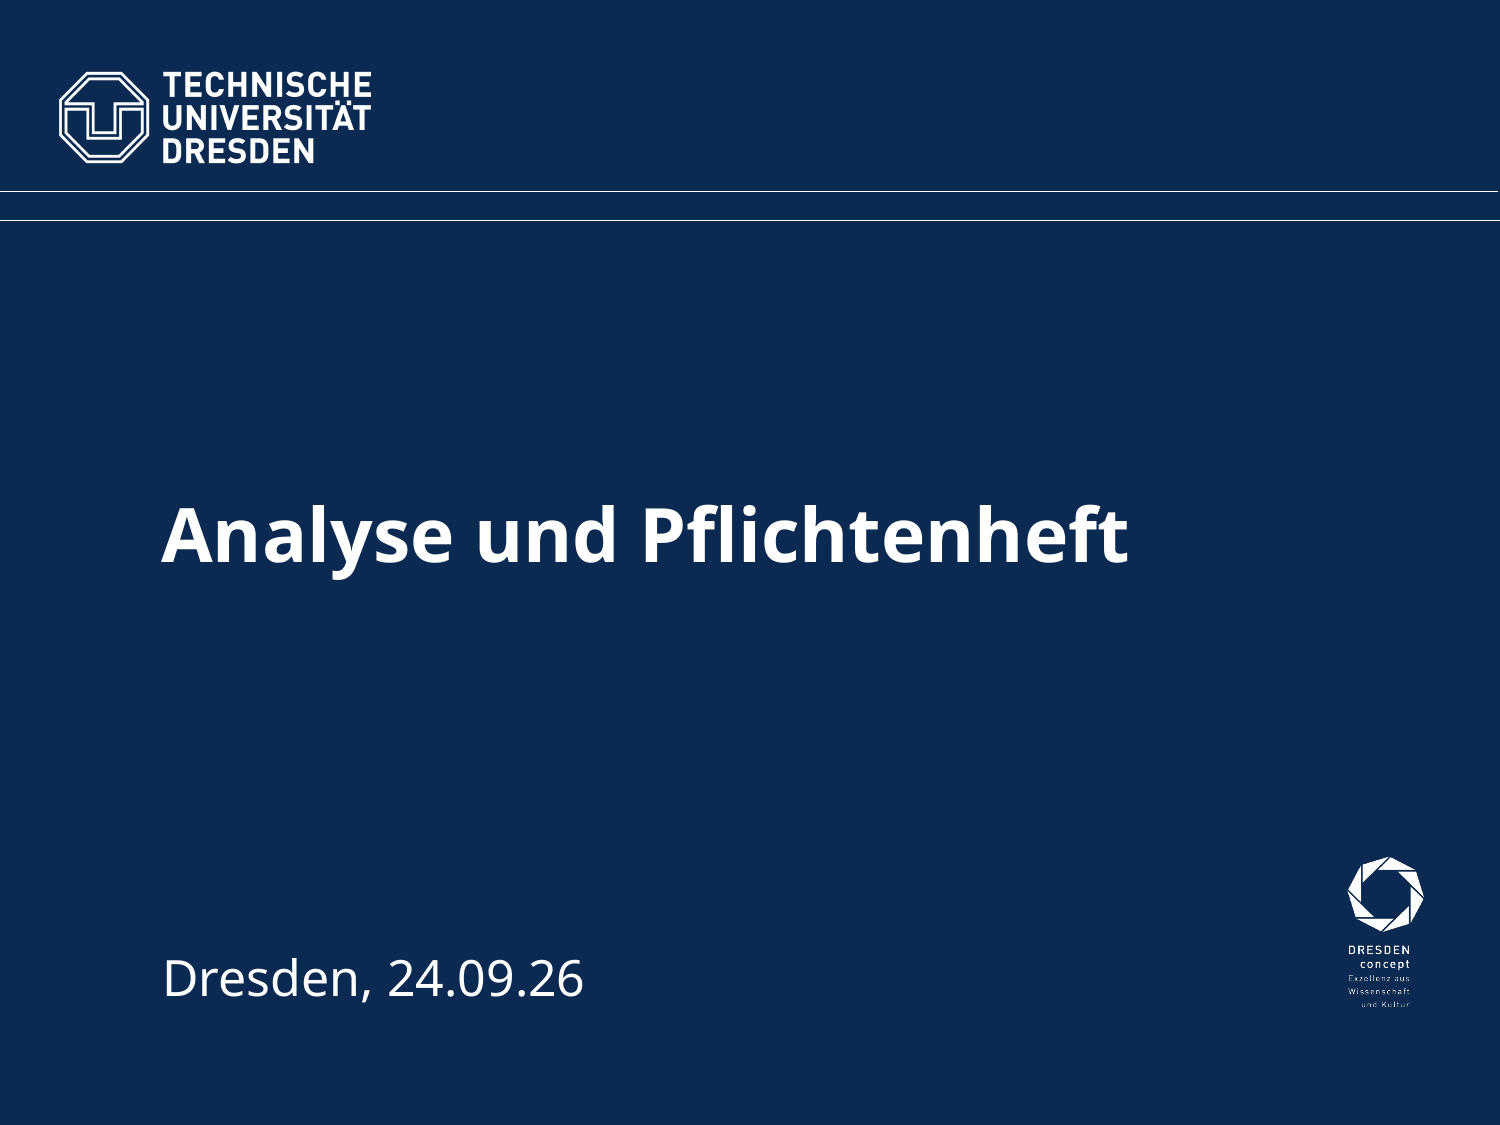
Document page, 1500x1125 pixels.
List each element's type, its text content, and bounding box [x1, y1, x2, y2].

title Analyse und Pflichtenheft [161, 443, 1393, 632]
subtitle Dresden, 14.12.14 [162, 924, 1388, 1038]
picture [58, 71, 371, 164]
picture [1347, 856, 1424, 1007]
